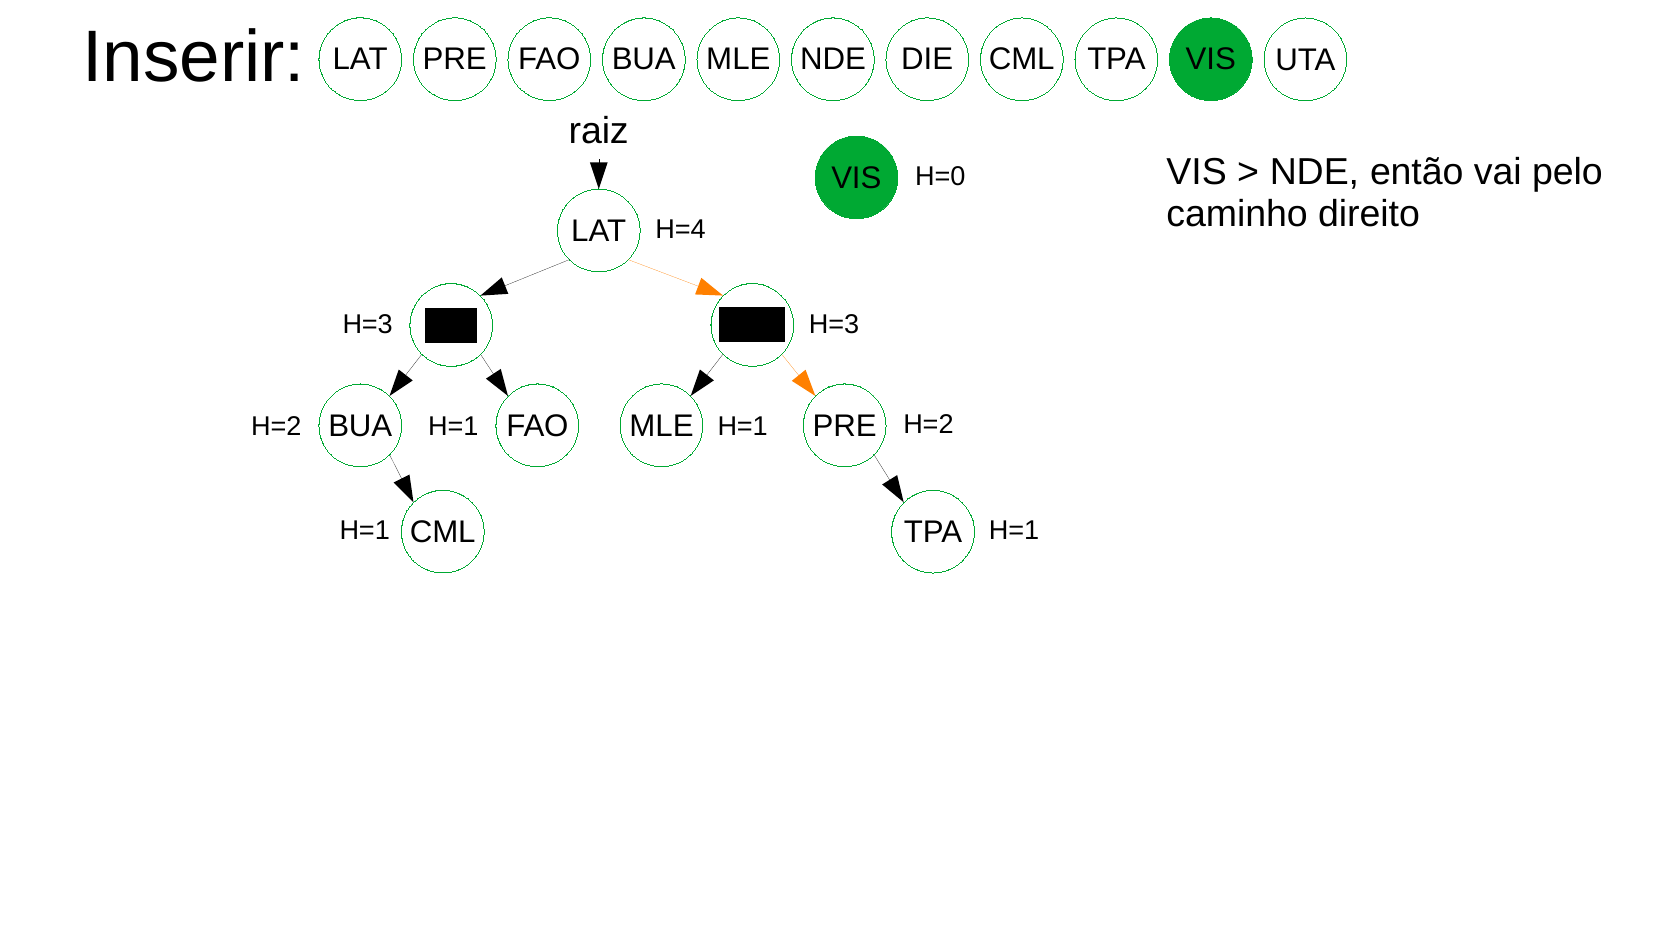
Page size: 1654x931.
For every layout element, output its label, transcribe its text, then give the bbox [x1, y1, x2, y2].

text_box VIS > NDE, então vai pelo caminho direito [1151, 142, 1618, 242]
text_box LAT [557, 189, 640, 272]
text_box MLE [620, 383, 702, 467]
text_box H=3 [327, 301, 408, 347]
text_box DIE [885, 17, 969, 101]
text_box H=1 [413, 403, 494, 449]
text_box PRE [803, 383, 887, 467]
text_box VIS [1169, 17, 1253, 101]
text_box H=3 [794, 301, 875, 347]
text_box H=2 [888, 401, 969, 447]
text_box DIE [409, 283, 493, 367]
text_box MLE [696, 17, 780, 101]
text_box NDE [711, 283, 794, 367]
text_box BUA [318, 383, 402, 467]
text_box TPA [1074, 17, 1158, 101]
text_box FAO [507, 17, 591, 101]
text_box CML [980, 17, 1064, 101]
text_box H=2 [236, 403, 317, 449]
text_box H=1 [324, 507, 405, 553]
text_box CML [401, 490, 485, 573]
text_box FAO [495, 383, 579, 467]
text_box VIS [815, 136, 898, 219]
text_box raiz [553, 102, 644, 160]
text_box PRE [413, 17, 497, 101]
text_box UTA [1264, 17, 1347, 101]
text_box LAT [318, 17, 402, 101]
text_box H=0 [900, 153, 981, 199]
text_box H=1 [974, 507, 1055, 553]
text_box H=1 [702, 403, 783, 449]
text_box TPA [891, 490, 975, 574]
text_box BUA [602, 17, 686, 101]
text_box H=4 [640, 206, 721, 252]
text_box NDE [791, 17, 875, 101]
title Inserir: [82, 0, 319, 134]
